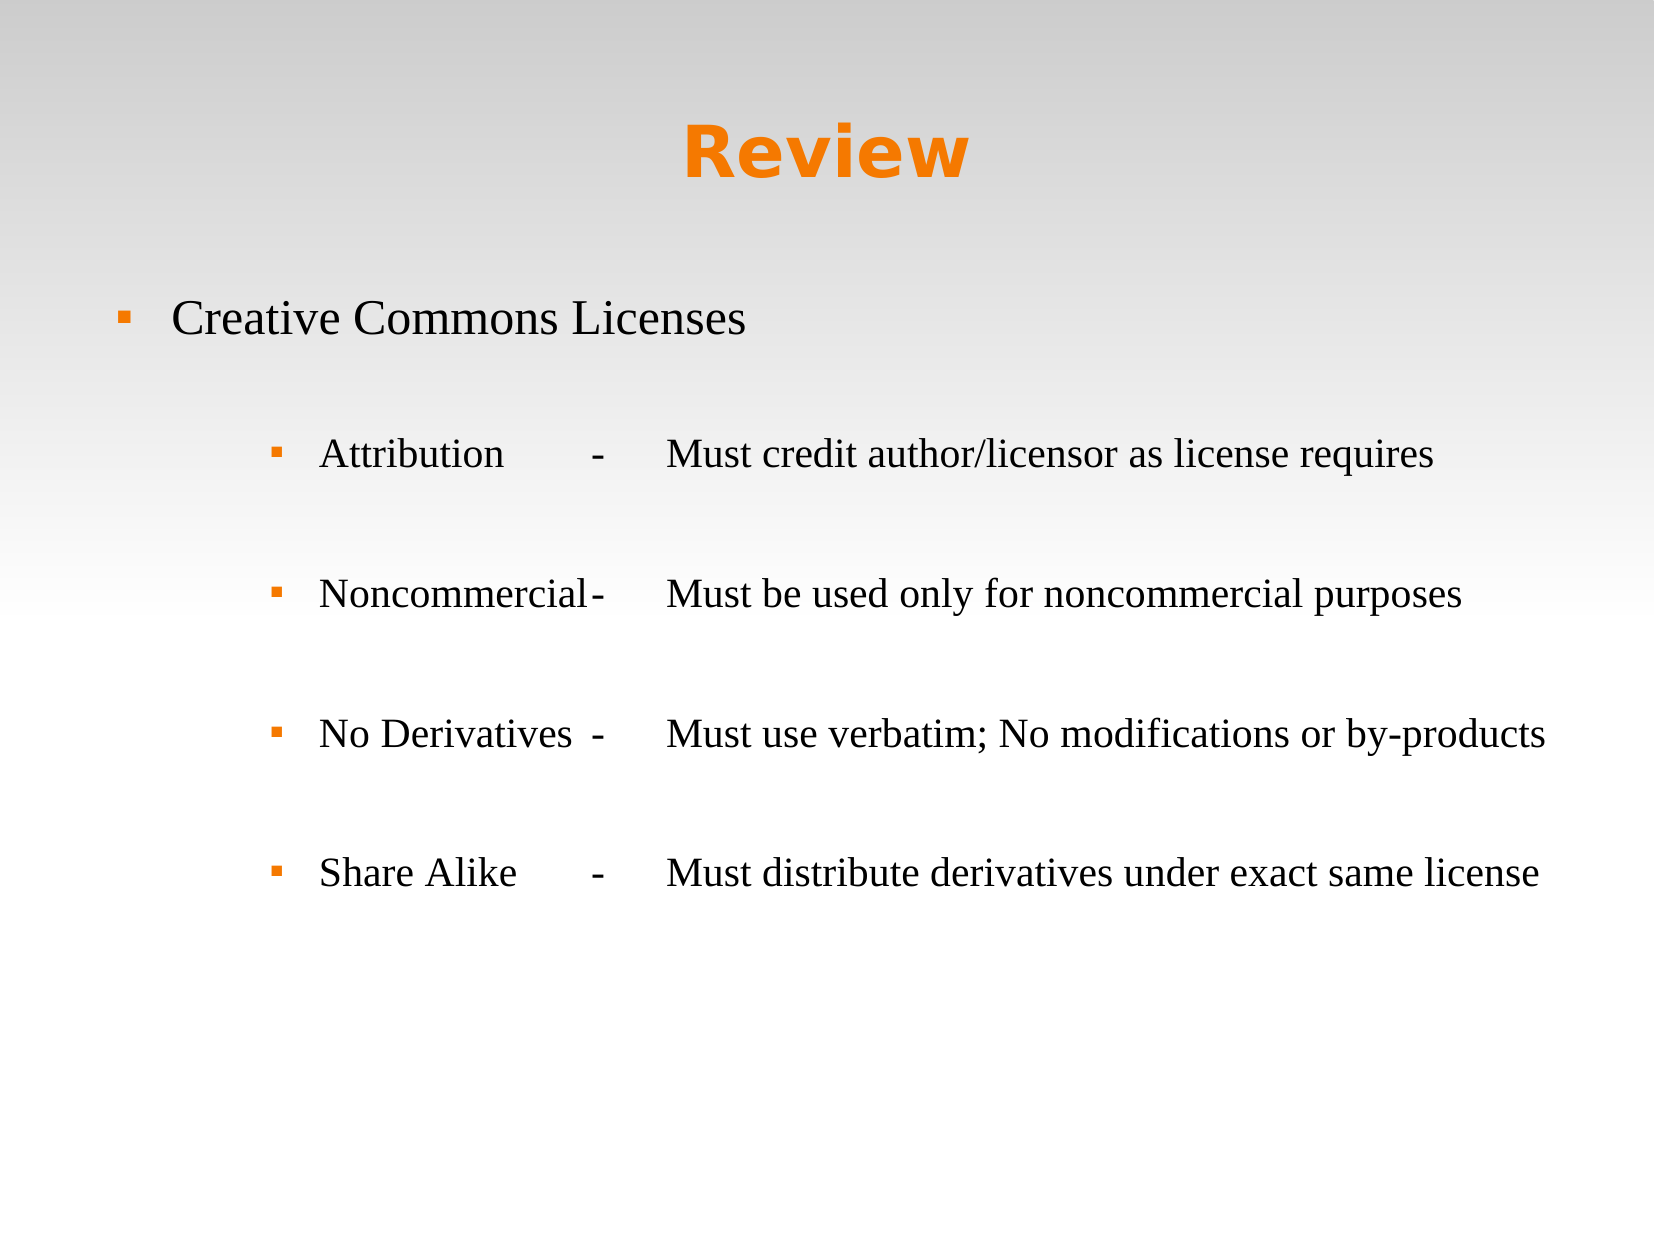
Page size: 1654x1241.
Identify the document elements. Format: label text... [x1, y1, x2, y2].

list Creative Commons Licenses Attribution - Must credit author/licensor as license requires Noncommercial - Must be used only for noncommercial purposes No Derivatives - Must use verbatim; No modifications or by-products Share Alike - Must distribute derivatives under exact same license [82, 290, 1571, 1109]
title Review [82, 49, 1571, 257]
